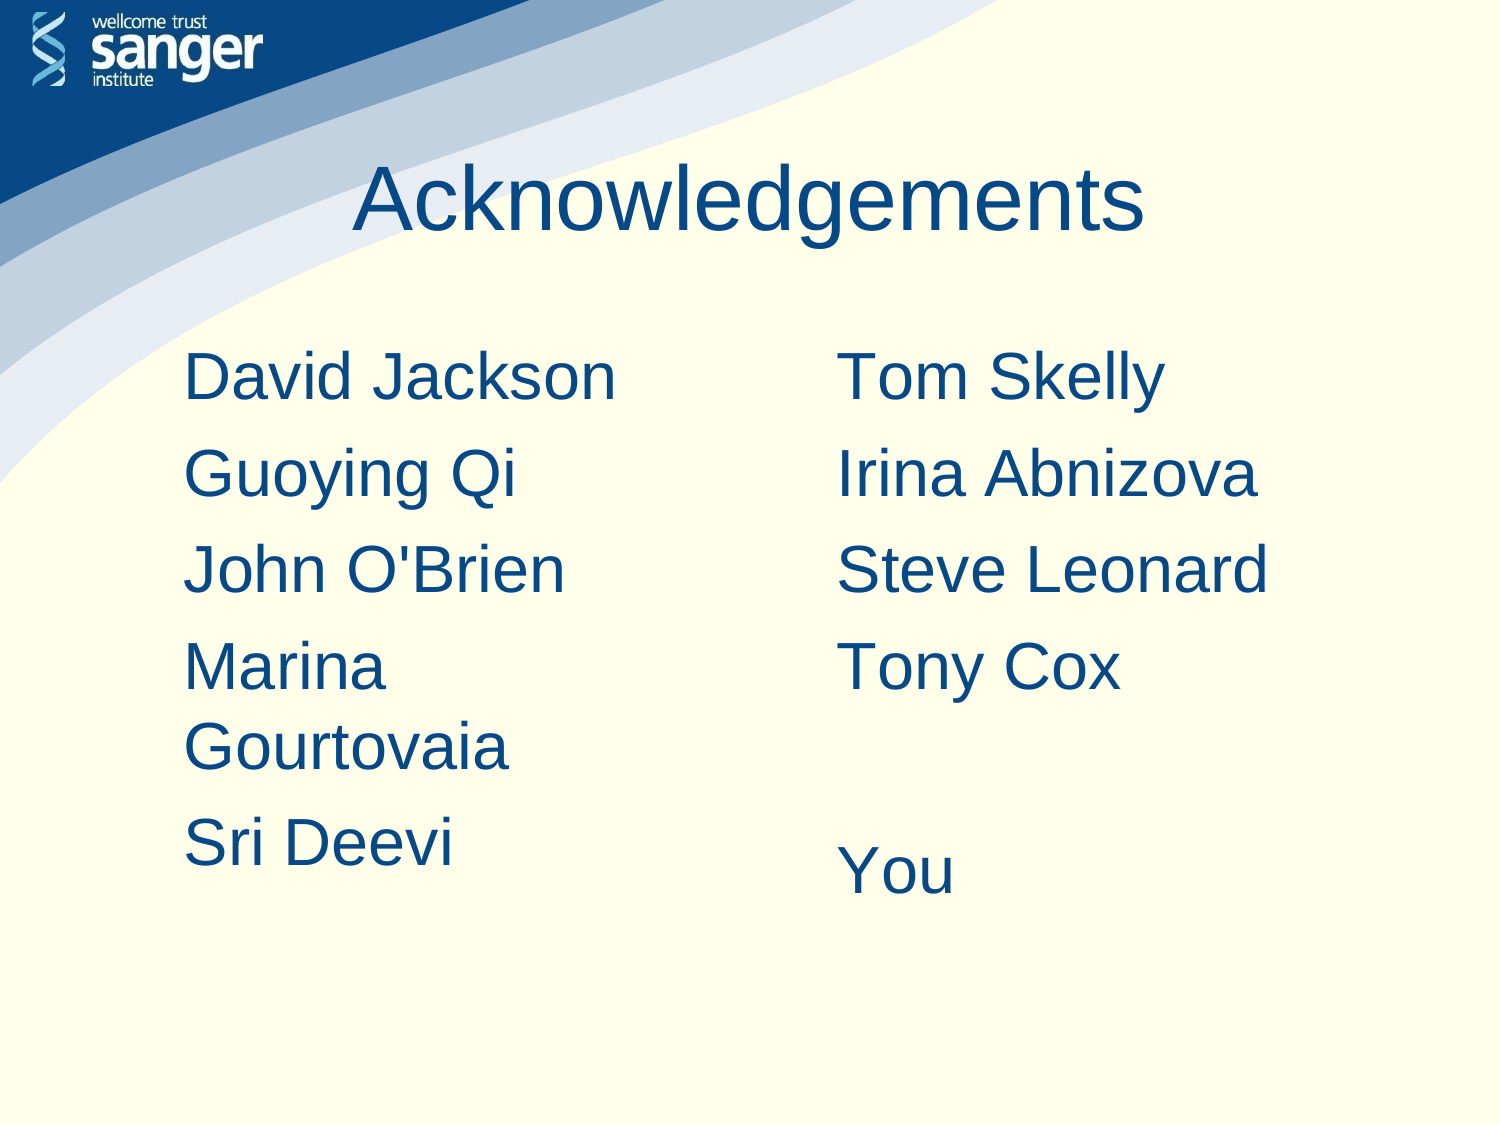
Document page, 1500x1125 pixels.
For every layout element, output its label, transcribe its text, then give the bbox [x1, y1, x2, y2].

list Tom Skelly Irina Abnizova Steve Leonard Tony Cox You [765, 324, 1388, 1001]
picture [12, 12, 263, 86]
title Acknowledgements [112, 68, 1388, 320]
list David Jackson Guoying Qi John O'Brien Marina Gourtovaia Sri Deevi [112, 324, 735, 1016]
